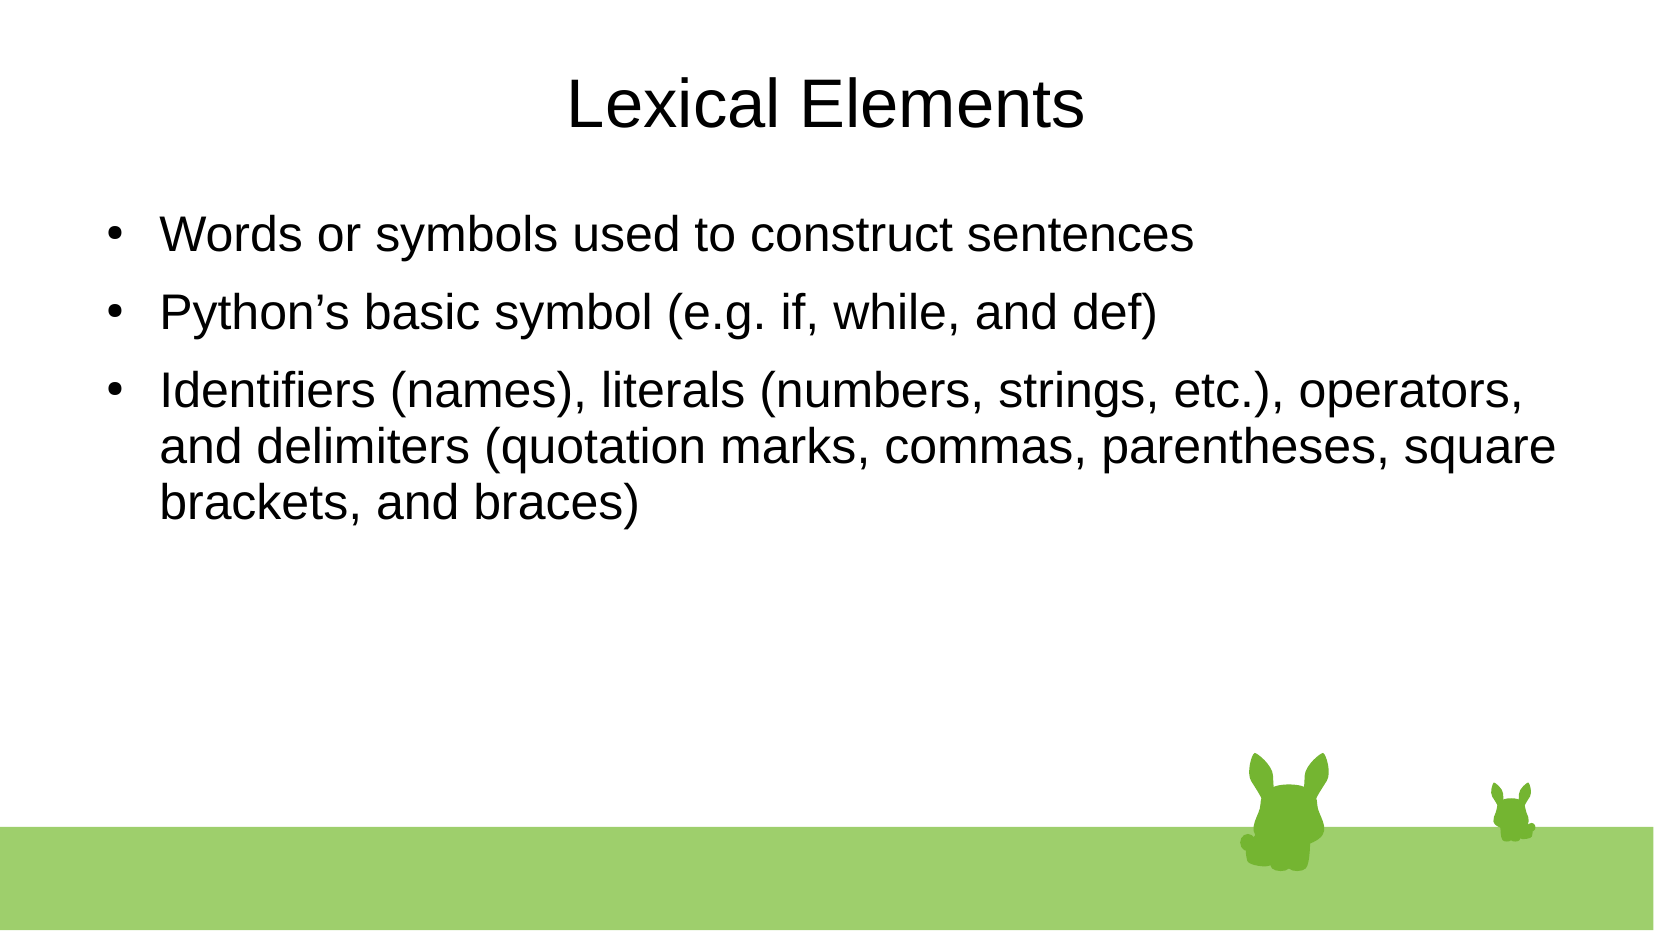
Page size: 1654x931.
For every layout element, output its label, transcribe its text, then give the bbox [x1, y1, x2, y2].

list Words or symbols used to construct sentences Python’s basic symbol (e.g. if, while, and def) Identifiers (names), literals (numbers, strings, etc.), operators, and delimiters (quotation marks, commas, parentheses, square brackets, and braces) [88, 206, 1565, 739]
title Lexical Elements [88, 29, 1565, 178]
